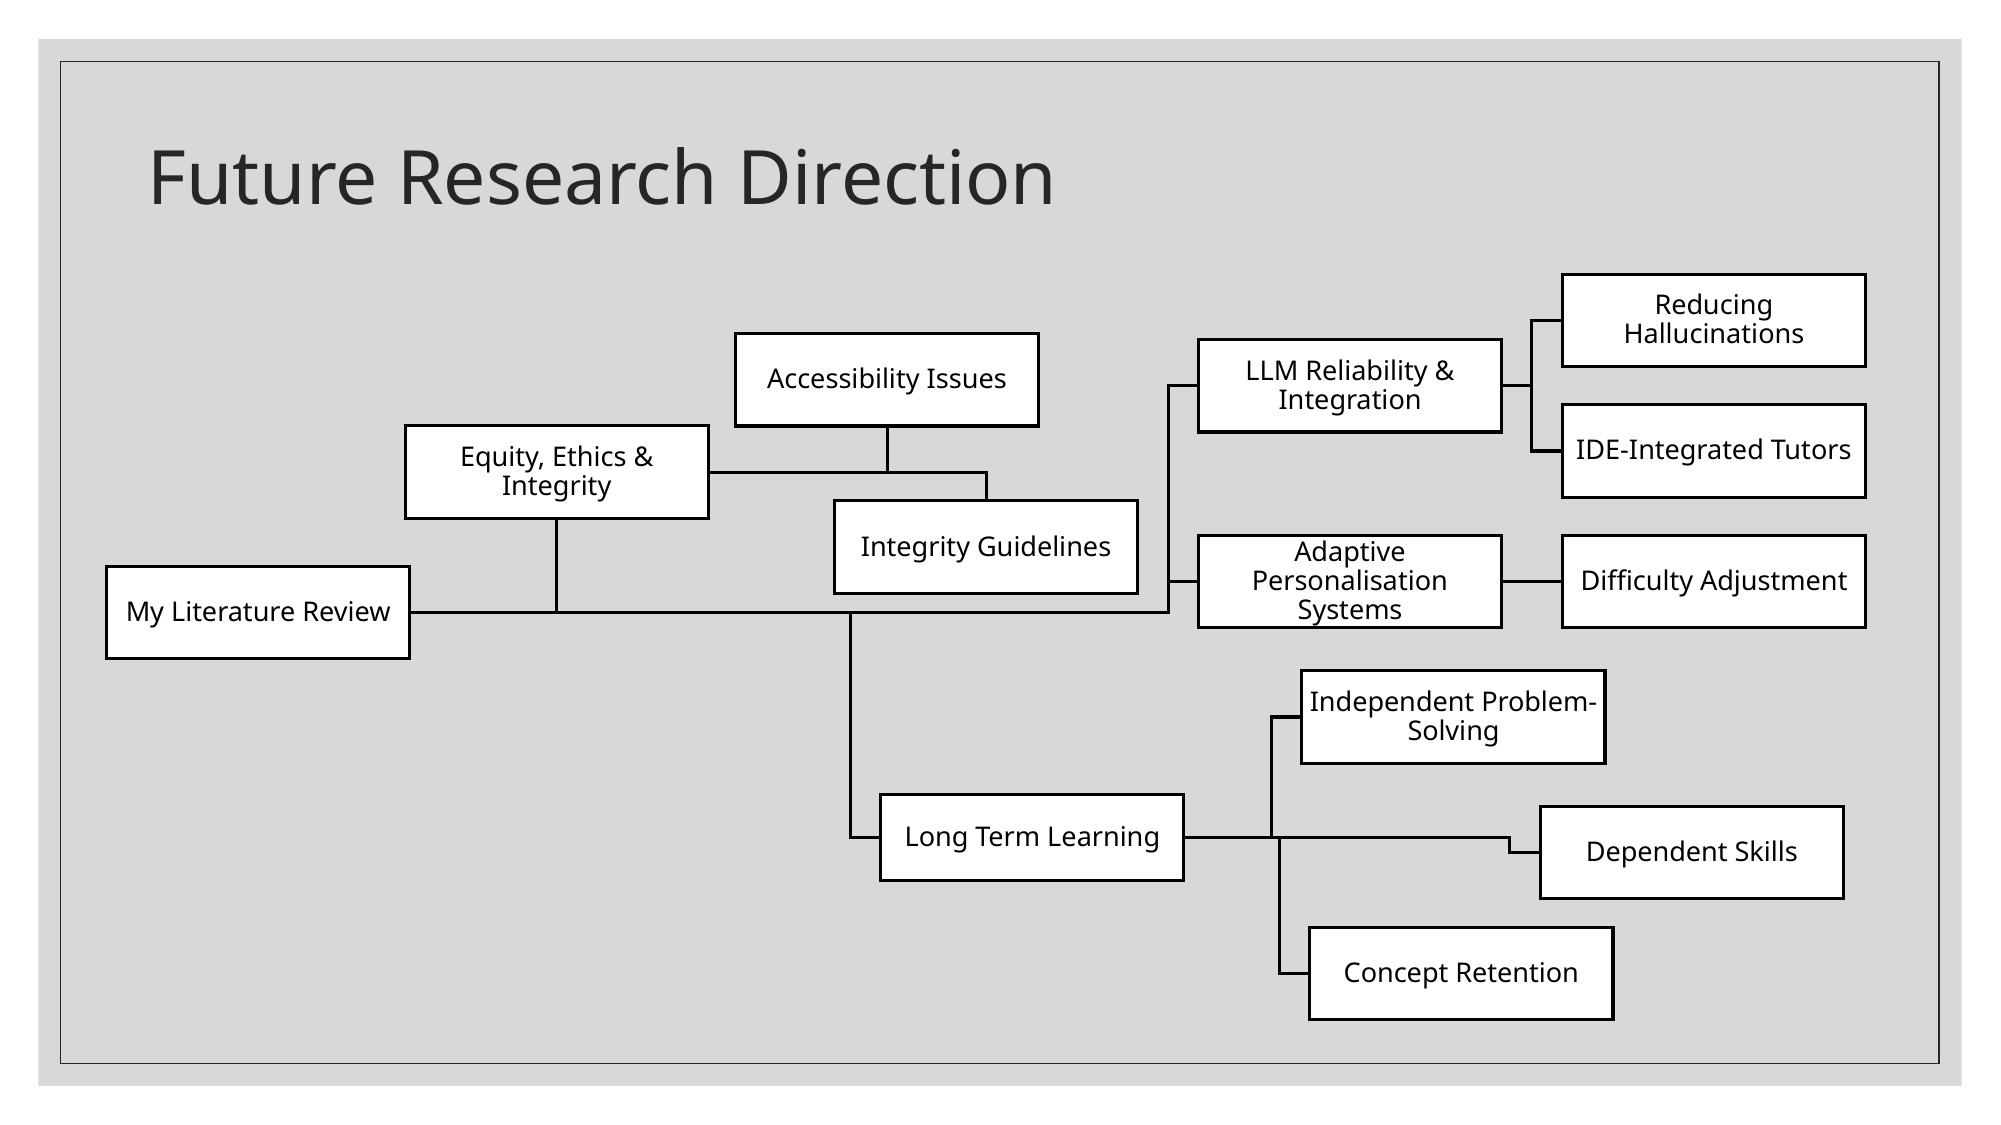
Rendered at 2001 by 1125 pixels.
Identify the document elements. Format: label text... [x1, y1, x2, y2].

text_box Concept Retention [1309, 927, 1613, 1020]
text_box Independent Problem-Solving [1301, 670, 1606, 764]
text_box My Literature Review [106, 566, 410, 659]
text_box Reducing Hallucinations [1562, 274, 1866, 367]
text_box Accessibility Issues [735, 333, 1039, 427]
text_box Dependent Skills [1540, 806, 1844, 899]
text_box Integrity Guidelines [834, 500, 1138, 594]
text_box Difficulty Adjustment [1562, 535, 1866, 628]
text_box Equity, Ethics & Integrity [405, 425, 709, 519]
title Future Research Direction [132, 67, 1783, 293]
text_box LLM Reliability & Integration [1198, 339, 1502, 433]
text_box IDE-Integrated Tutors [1562, 404, 1866, 498]
text_box Adaptive Personalisation Systems [1198, 535, 1502, 628]
text_box Long Term Learning [880, 794, 1184, 881]
